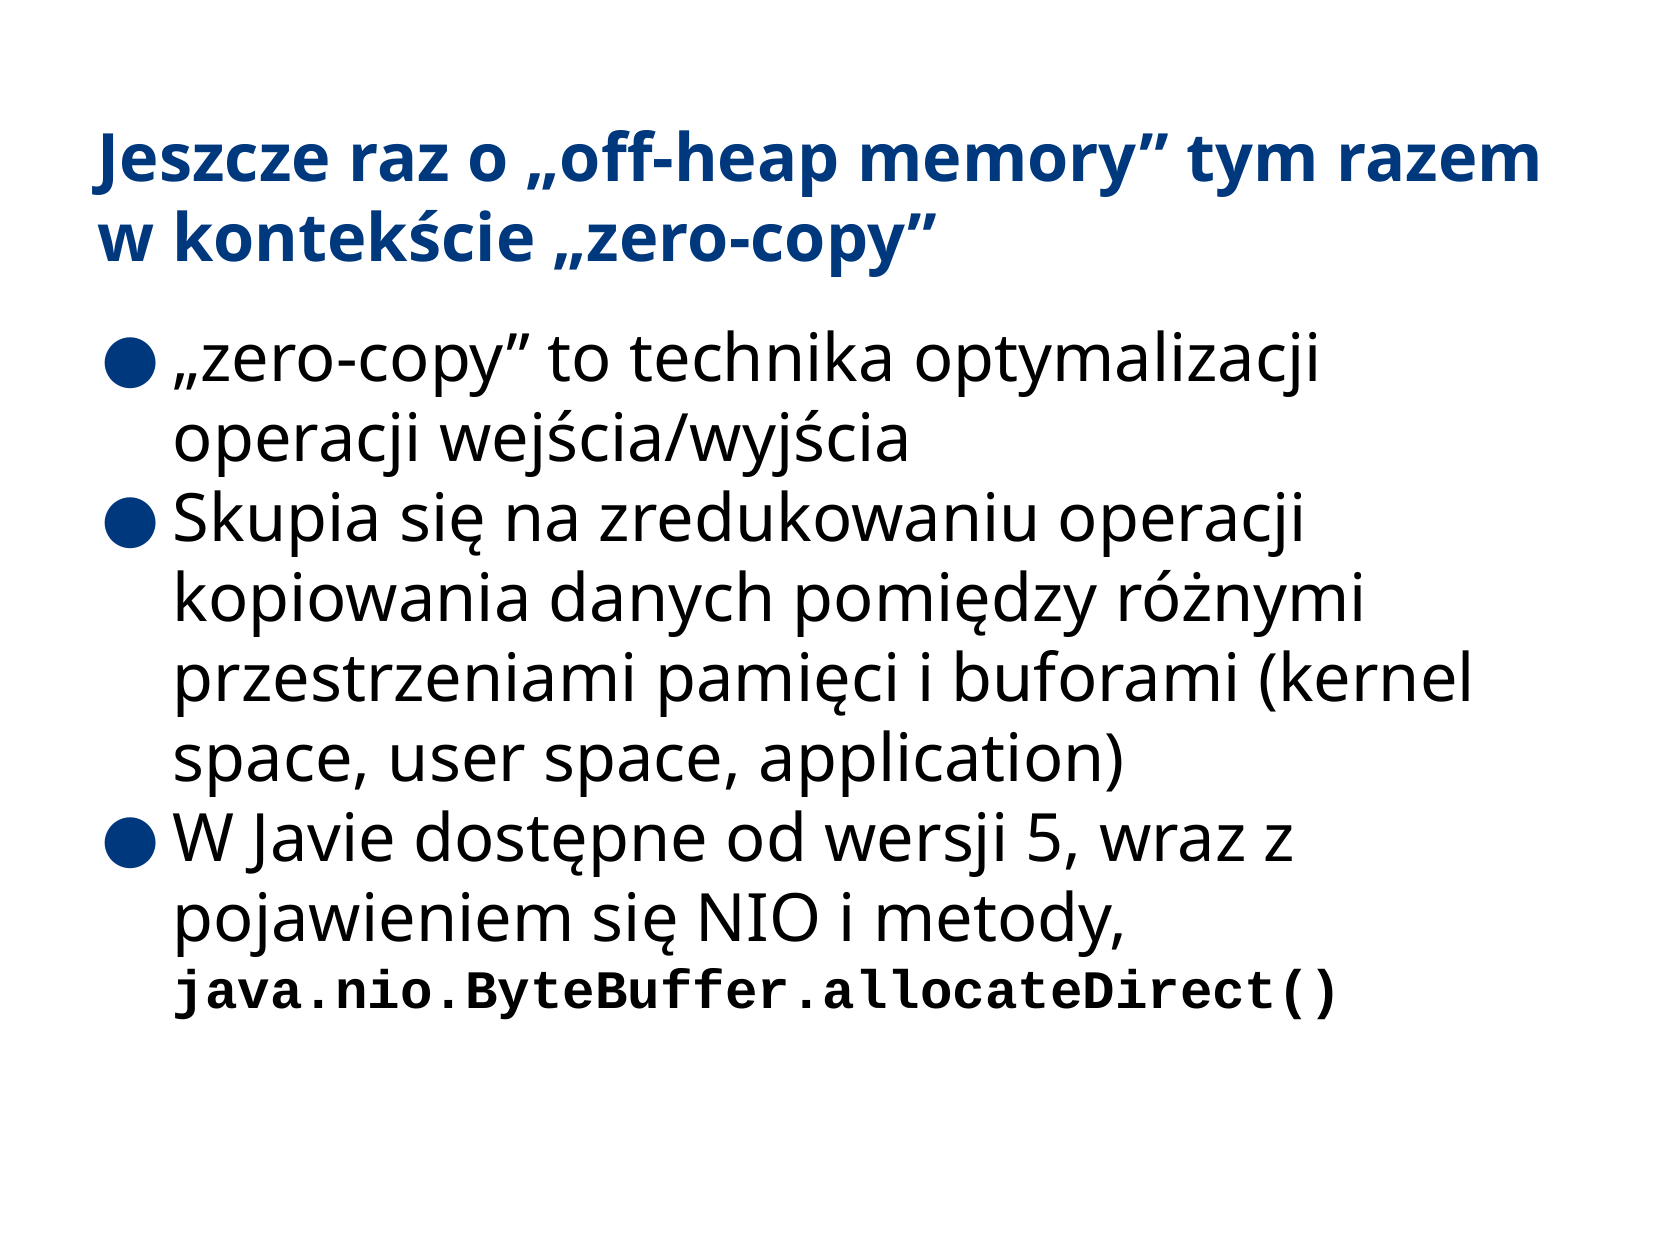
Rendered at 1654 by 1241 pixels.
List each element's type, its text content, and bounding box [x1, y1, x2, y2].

list „zero-copy” to technika optymalizacji operacji wejścia/wyjścia Skupia się na zredukowaniu operacji kopiowania danych pomiędzy różnymi przestrzeniami pamięci i buforami (kernel space, user space, application) W Javie dostępne od wersji 5, wraz z pojawieniem się NIO i metody, java.nio.ByteBuffer.allocateDirect() [82, 299, 1571, 1176]
title Jeszcze raz o „off-heap memory” tym razem w kontekście „zero-copy” [82, 49, 1571, 290]
